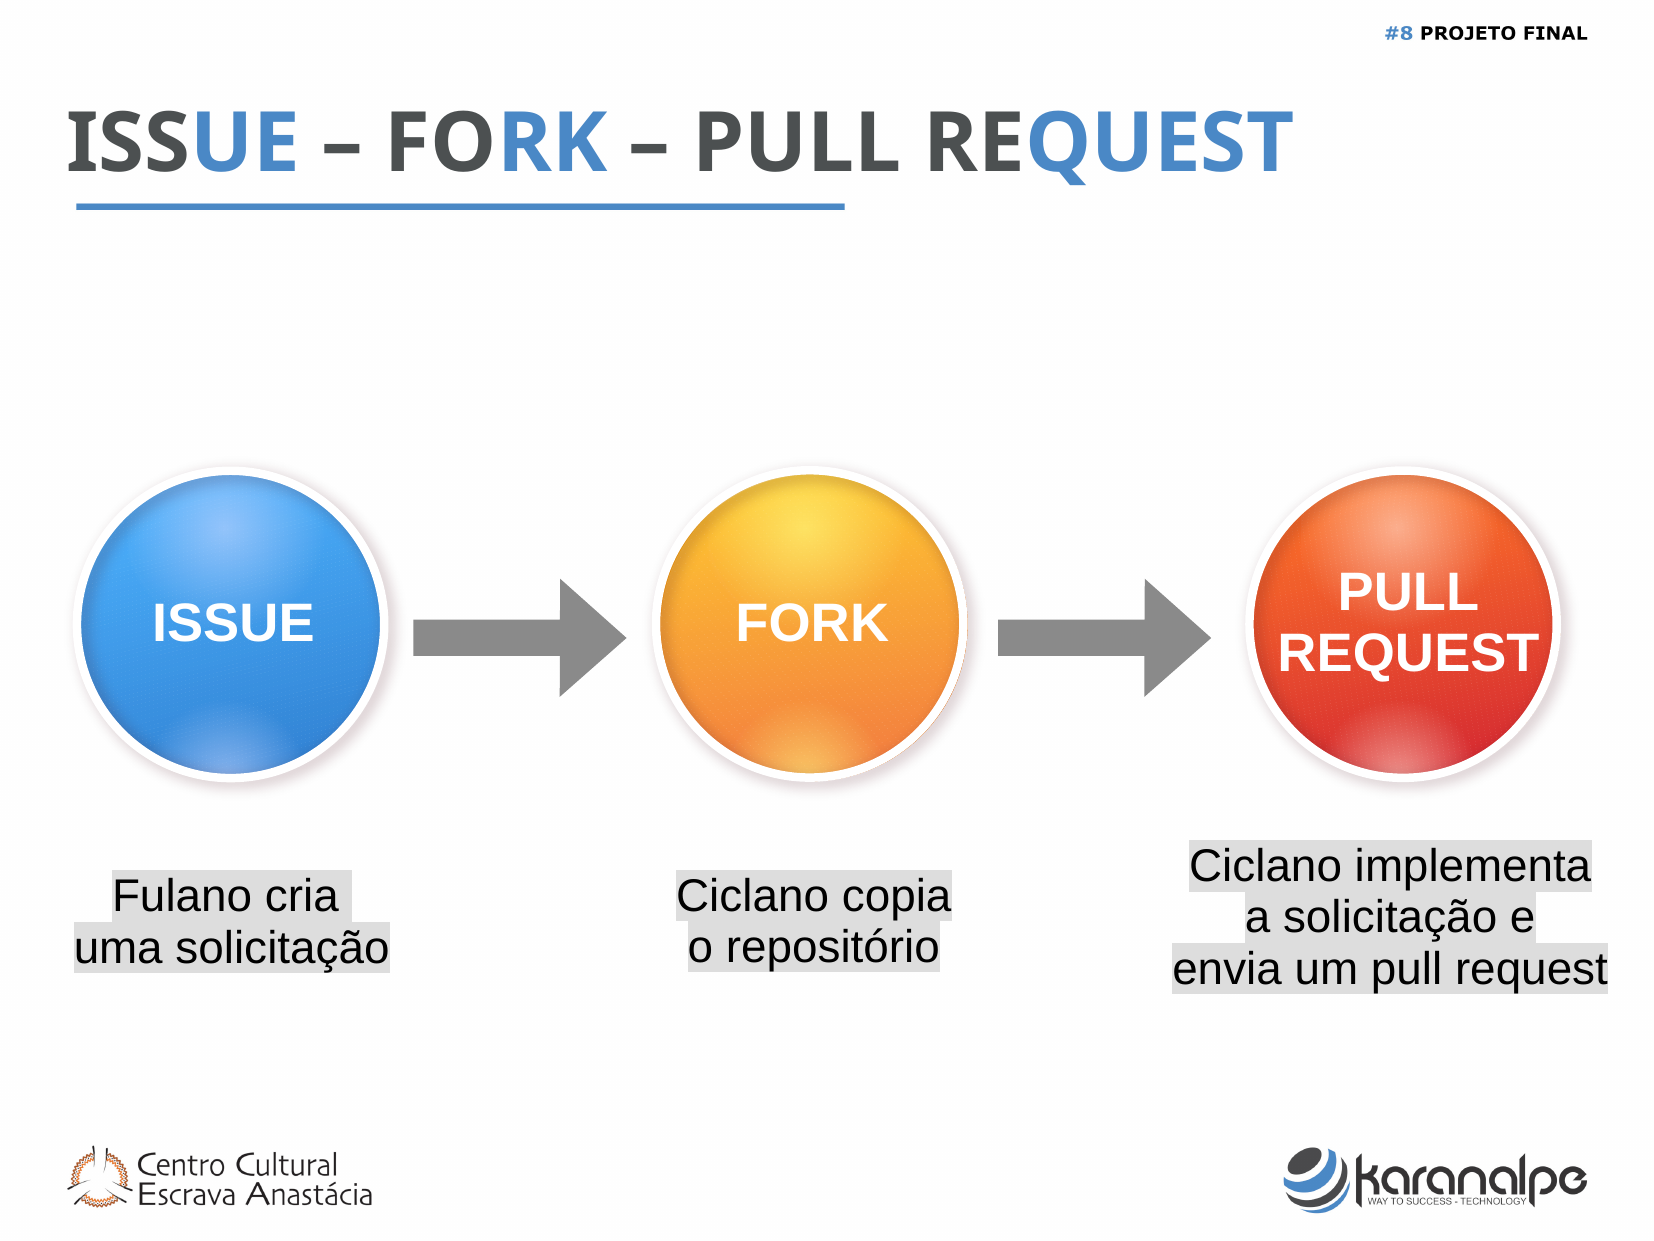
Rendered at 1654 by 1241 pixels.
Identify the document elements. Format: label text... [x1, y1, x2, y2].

text_box Fulano cria uma solicitação [59, 862, 405, 981]
text_box Ciclano implementa a solicitação e envia um pull request [1157, 832, 1624, 1002]
text_box Ciclano copia o repositório [661, 862, 967, 980]
title ISSUE – FORK – PULL REQUEST [66, 35, 1555, 243]
picture [0, 0, 1654, 1241]
